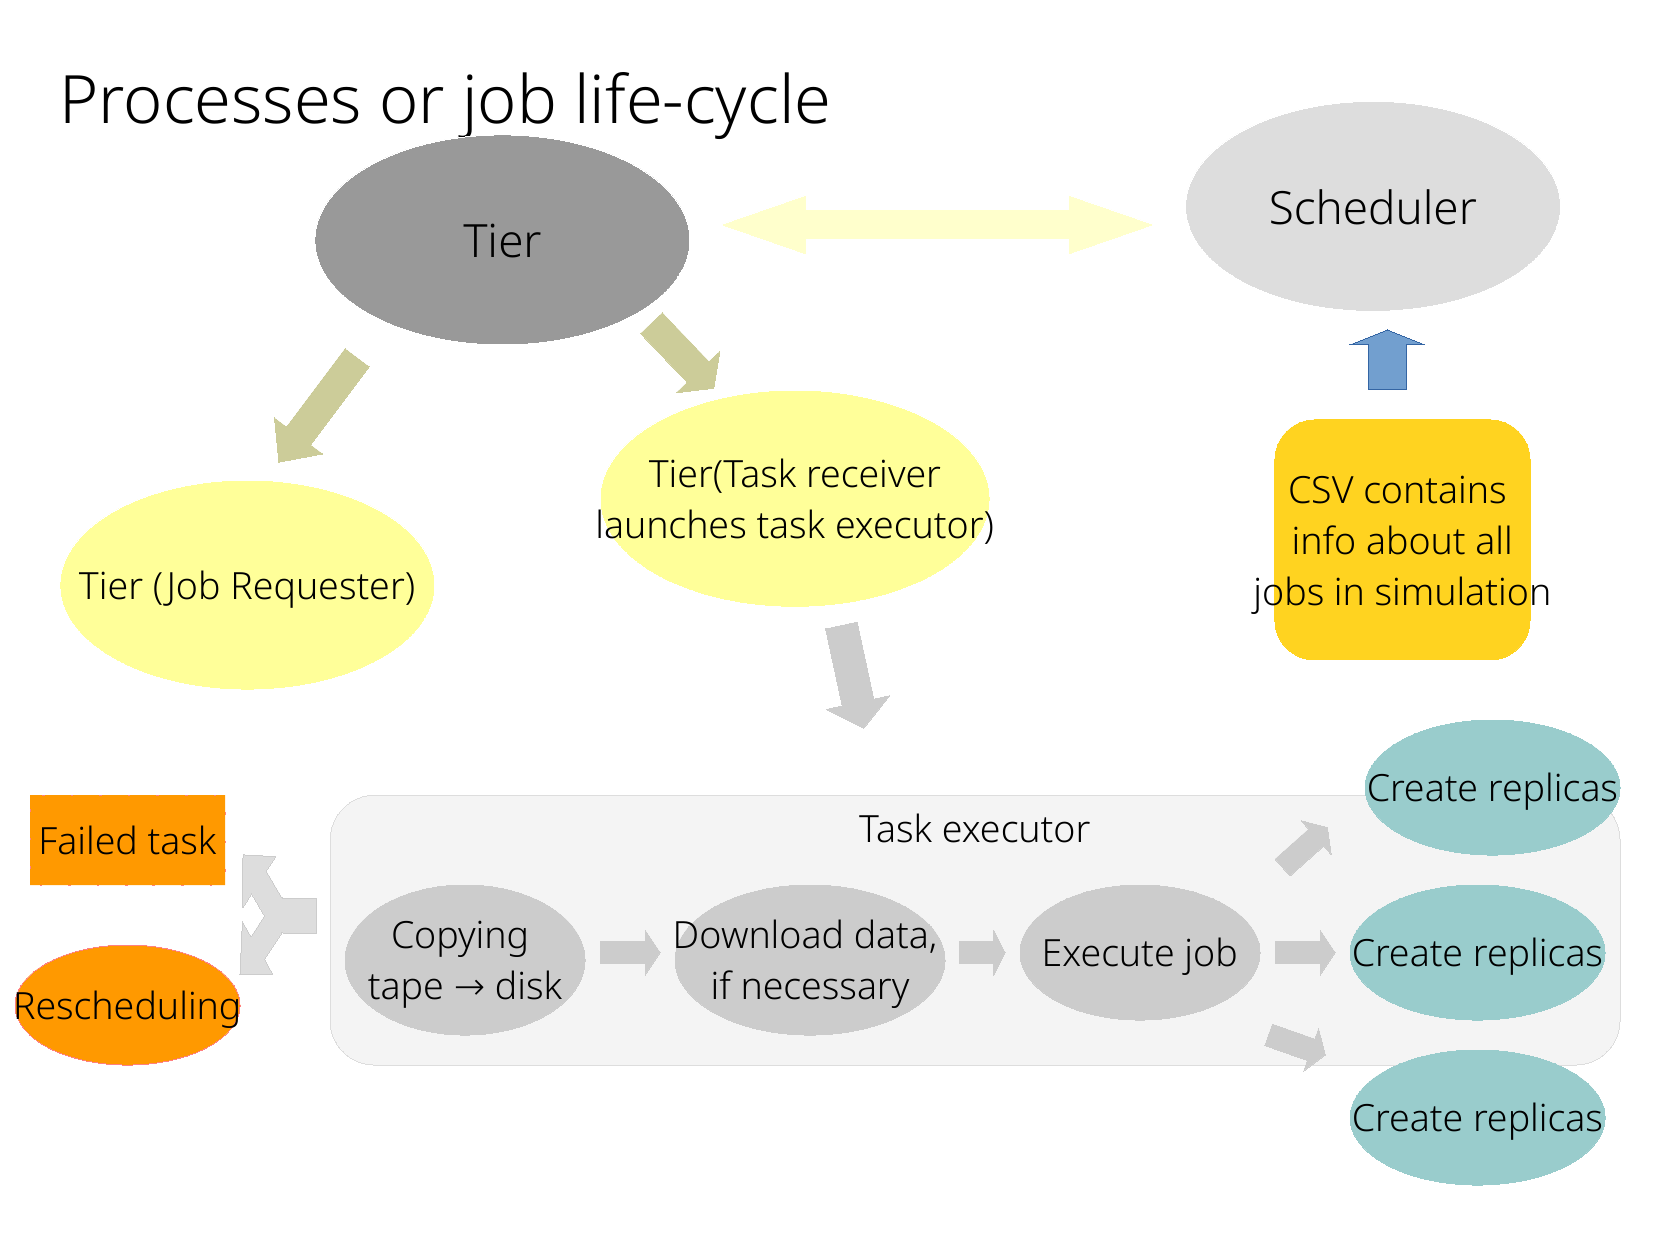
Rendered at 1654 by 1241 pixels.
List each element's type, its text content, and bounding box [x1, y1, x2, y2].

text_box [274, 348, 370, 463]
text_box Copying tape → disk [345, 885, 586, 1036]
text_box Execute job [1020, 885, 1261, 1021]
text_box [239, 854, 317, 975]
text_box [1275, 930, 1336, 976]
text_box Create replicas [1365, 720, 1621, 856]
text_box [825, 622, 890, 729]
text_box Create replicas [1350, 885, 1606, 1021]
text_box Task executor [330, 795, 1621, 1066]
text_box [1349, 329, 1425, 390]
text_box Processes or job life-cycle [44, 44, 1575, 143]
text_box Scheduler [1185, 101, 1561, 312]
text_box Tier [314, 134, 690, 345]
text_box [719, 194, 1155, 255]
text_box [959, 930, 1006, 976]
text_box Tier (Job Requester) [59, 480, 435, 691]
text_box [1275, 820, 1332, 876]
text_box [1264, 1024, 1326, 1072]
text_box Failed task [30, 795, 226, 886]
text_box Rescheduling [17, 945, 241, 1066]
text_box [600, 930, 661, 976]
text_box Create replicas [1350, 1050, 1606, 1186]
text_box [640, 312, 720, 393]
text_box Tier(Task receiver launches task executor) [600, 390, 991, 608]
text_box Download data, if necessary [675, 885, 946, 1036]
text_box CSV contains info about all jobs in simulation [1274, 419, 1531, 660]
